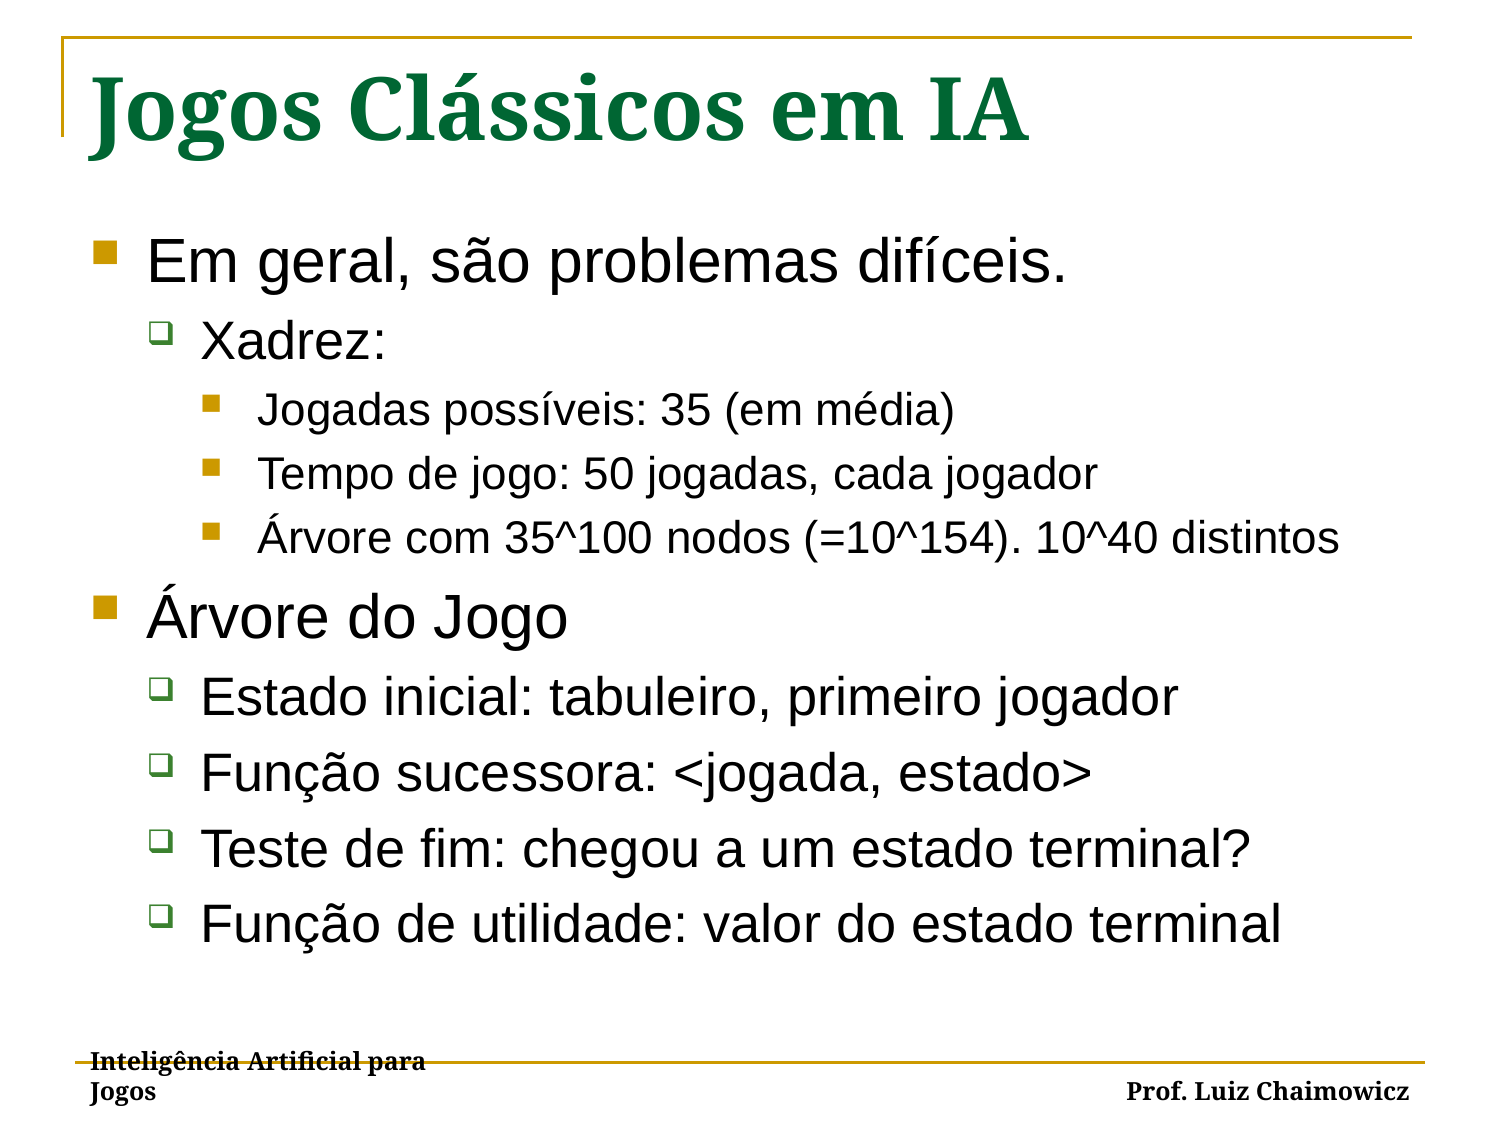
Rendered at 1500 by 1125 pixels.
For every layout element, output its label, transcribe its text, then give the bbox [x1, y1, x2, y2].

footer Inteligência Artificial para Jogos [75, 1074, 500, 1113]
title Jogos Clássicos em IA [75, 45, 1425, 188]
list Em geral, são problemas difíceis. Xadrez: Jogadas possíveis: 35 (em média) Tempo de jogo: 50 jogadas, cada jogador Árvore com 35^100 nodos (=10^154). 10^40 distintos Árvore do Jogo Estado inicial: tabuleiro, primeiro jogador Função sucessora: <jogada, estado> Teste de fim: chegou a um estado terminal? Função de utilidade: valor do estado terminal [75, 212, 1425, 1038]
